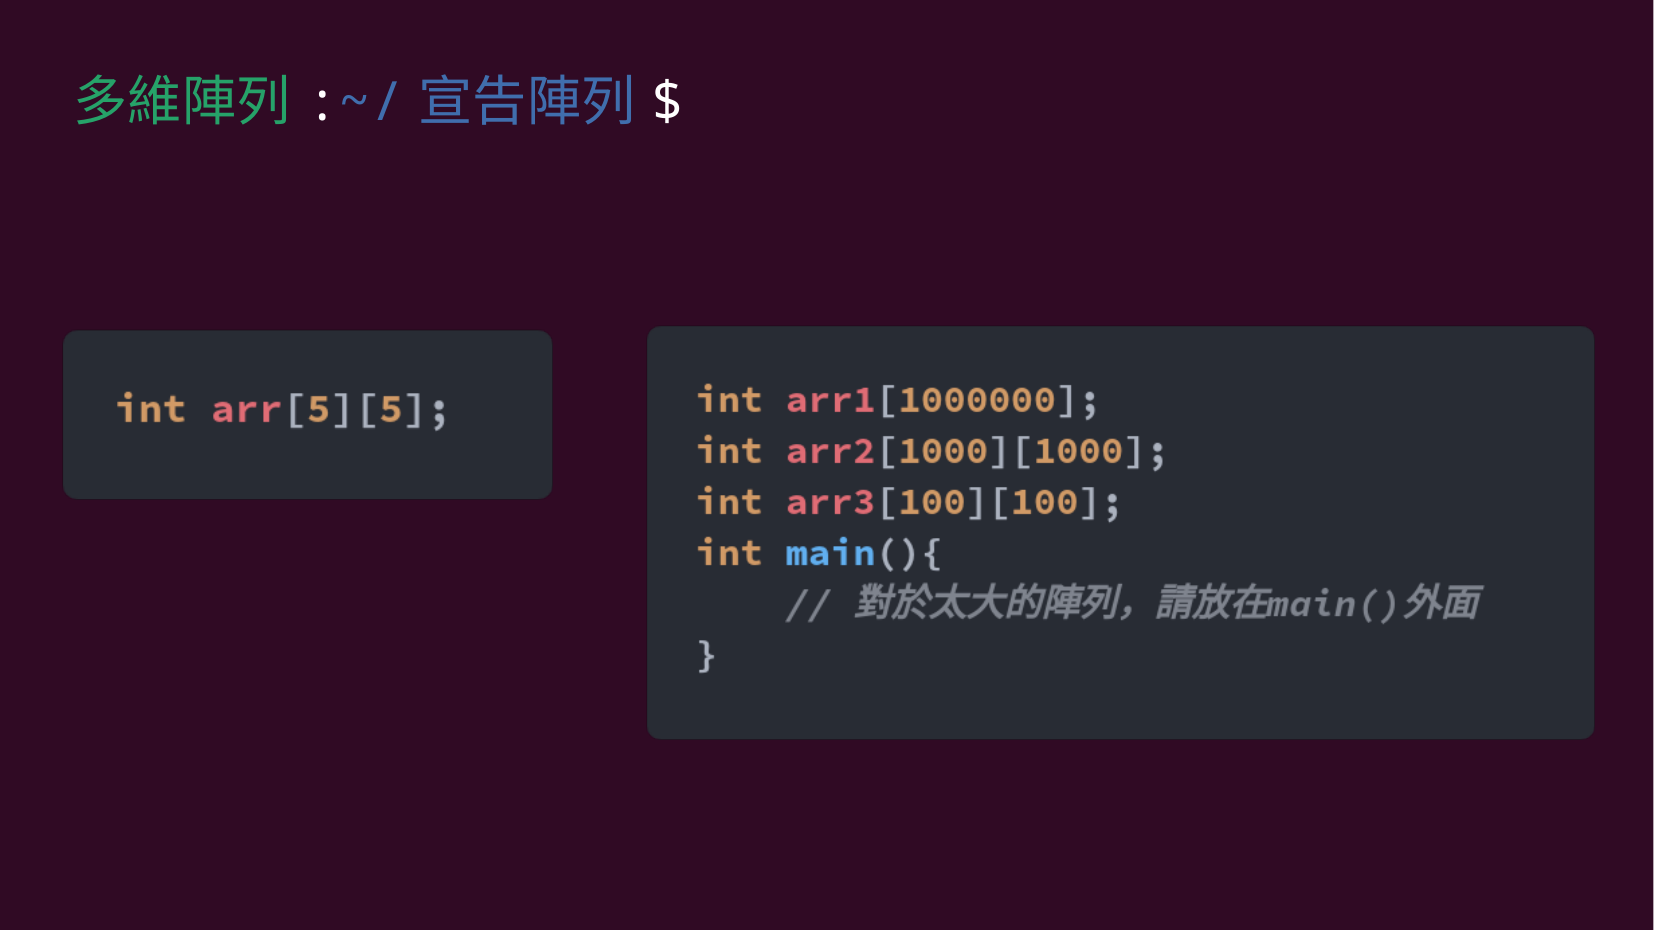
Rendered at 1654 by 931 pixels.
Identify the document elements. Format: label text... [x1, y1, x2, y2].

text_box 多維陣列:~/宣告陣列$ [59, 55, 1201, 139]
picture [0, 267, 1654, 799]
